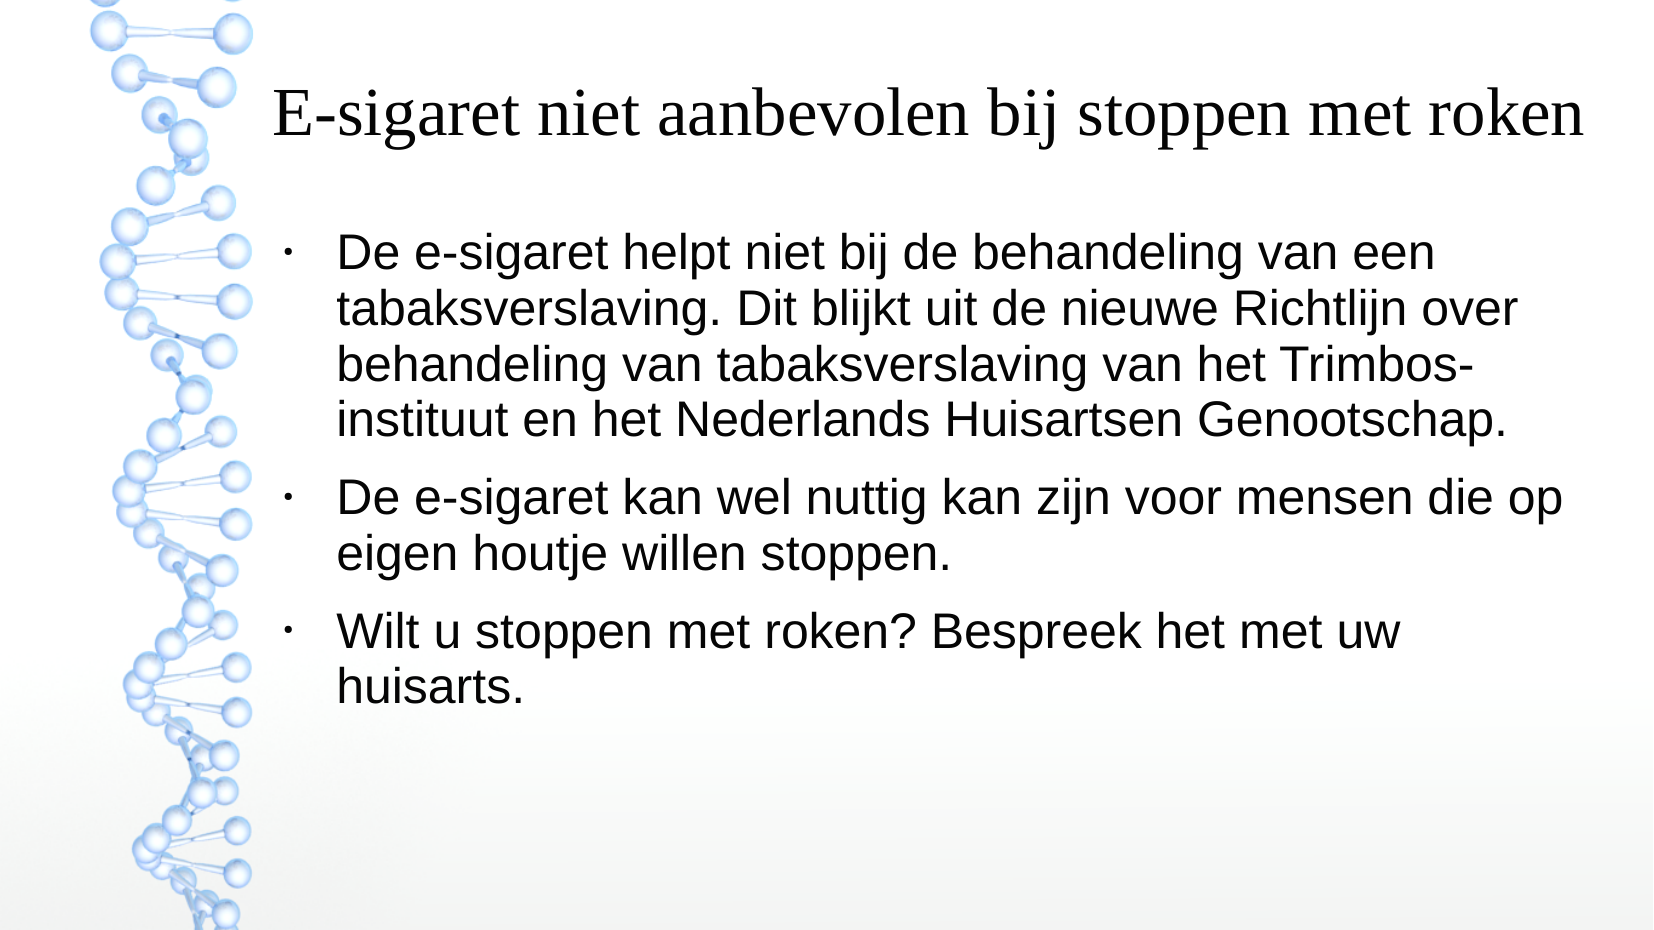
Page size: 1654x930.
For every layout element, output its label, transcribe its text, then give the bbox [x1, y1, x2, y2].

title E-sigaret niet aanbevolen bij stoppen met roken [265, 35, 1594, 189]
picture [0, 0, 1654, 930]
list De e-sigaret helpt niet bij de behandeling van een tabaksverslaving. Dit blijkt uit de nieuwe Richtlijn over behandeling van tabaksverslaving van het Trimbos-instituut en het Nederlands Huisartsen Genootschap. De e-sigaret kan wel nuttig kan zijn voor mensen die op eigen houtje willen stoppen. Wilt u stoppen met roken? Bespreek het met uw huisarts. [265, 224, 1594, 764]
